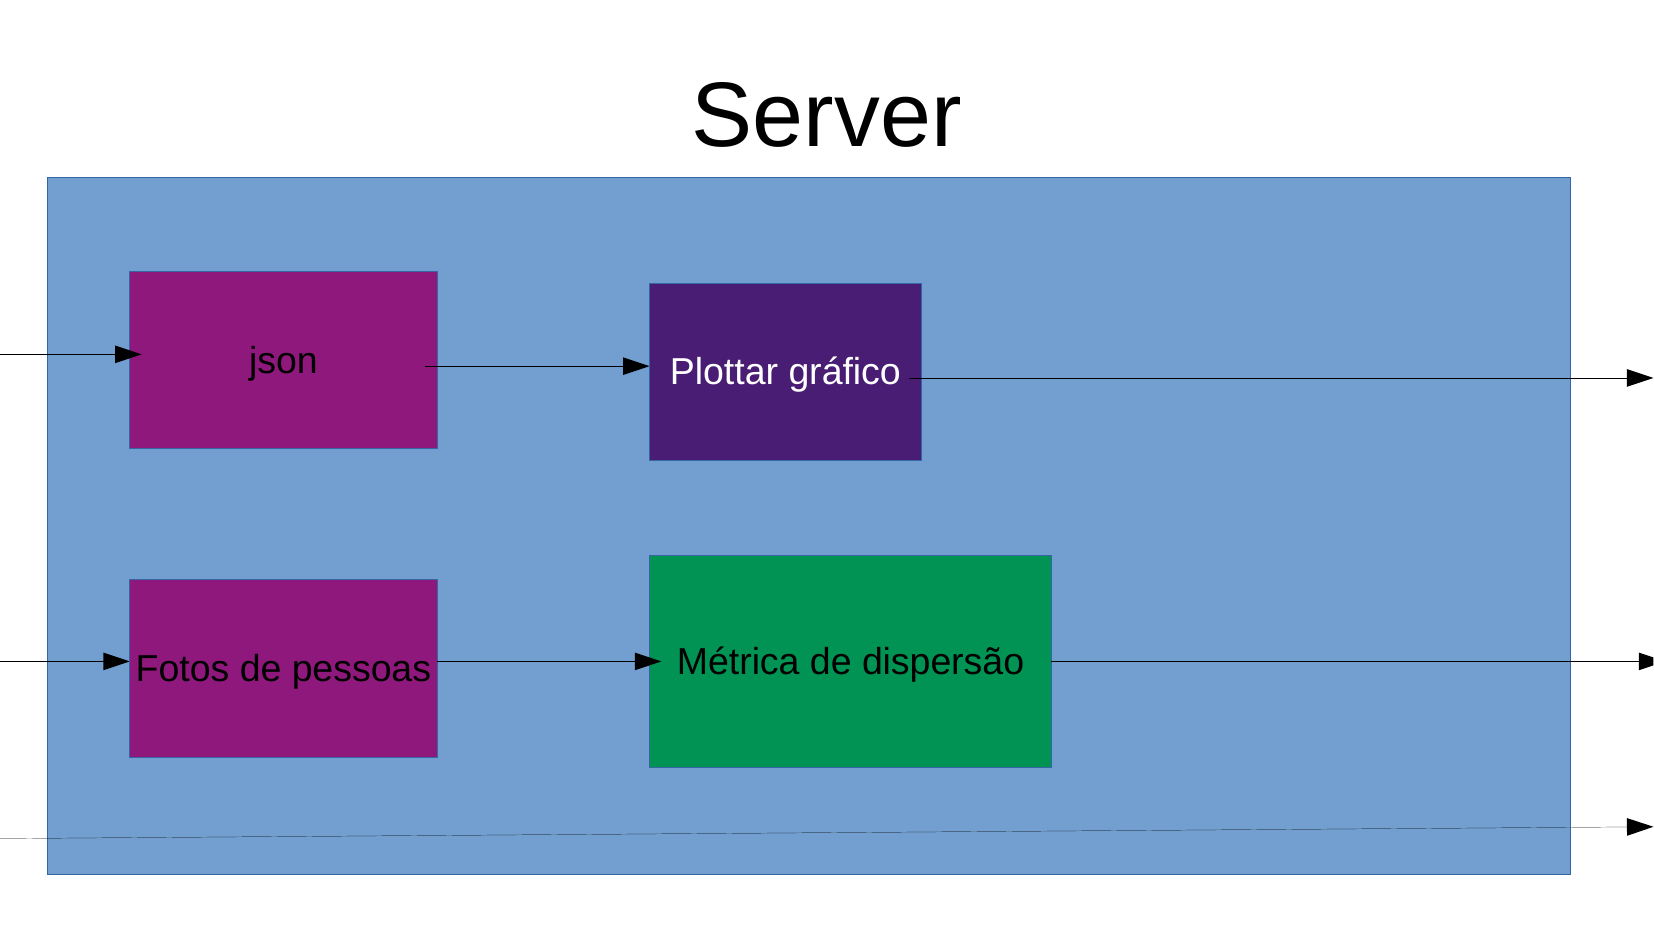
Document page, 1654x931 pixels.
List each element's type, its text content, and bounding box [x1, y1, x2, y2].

text_box Plottar gráfico [649, 283, 922, 461]
text_box Fotos de pessoas [129, 579, 438, 758]
text_box [47, 828, 1571, 875]
text_box [47, 355, 1571, 661]
title Server [82, 37, 1571, 177]
text_box json [129, 271, 438, 449]
text_box [47, 662, 1571, 838]
text_box [47, 177, 1571, 378]
text_box Métrica de dispersão [649, 555, 1052, 768]
